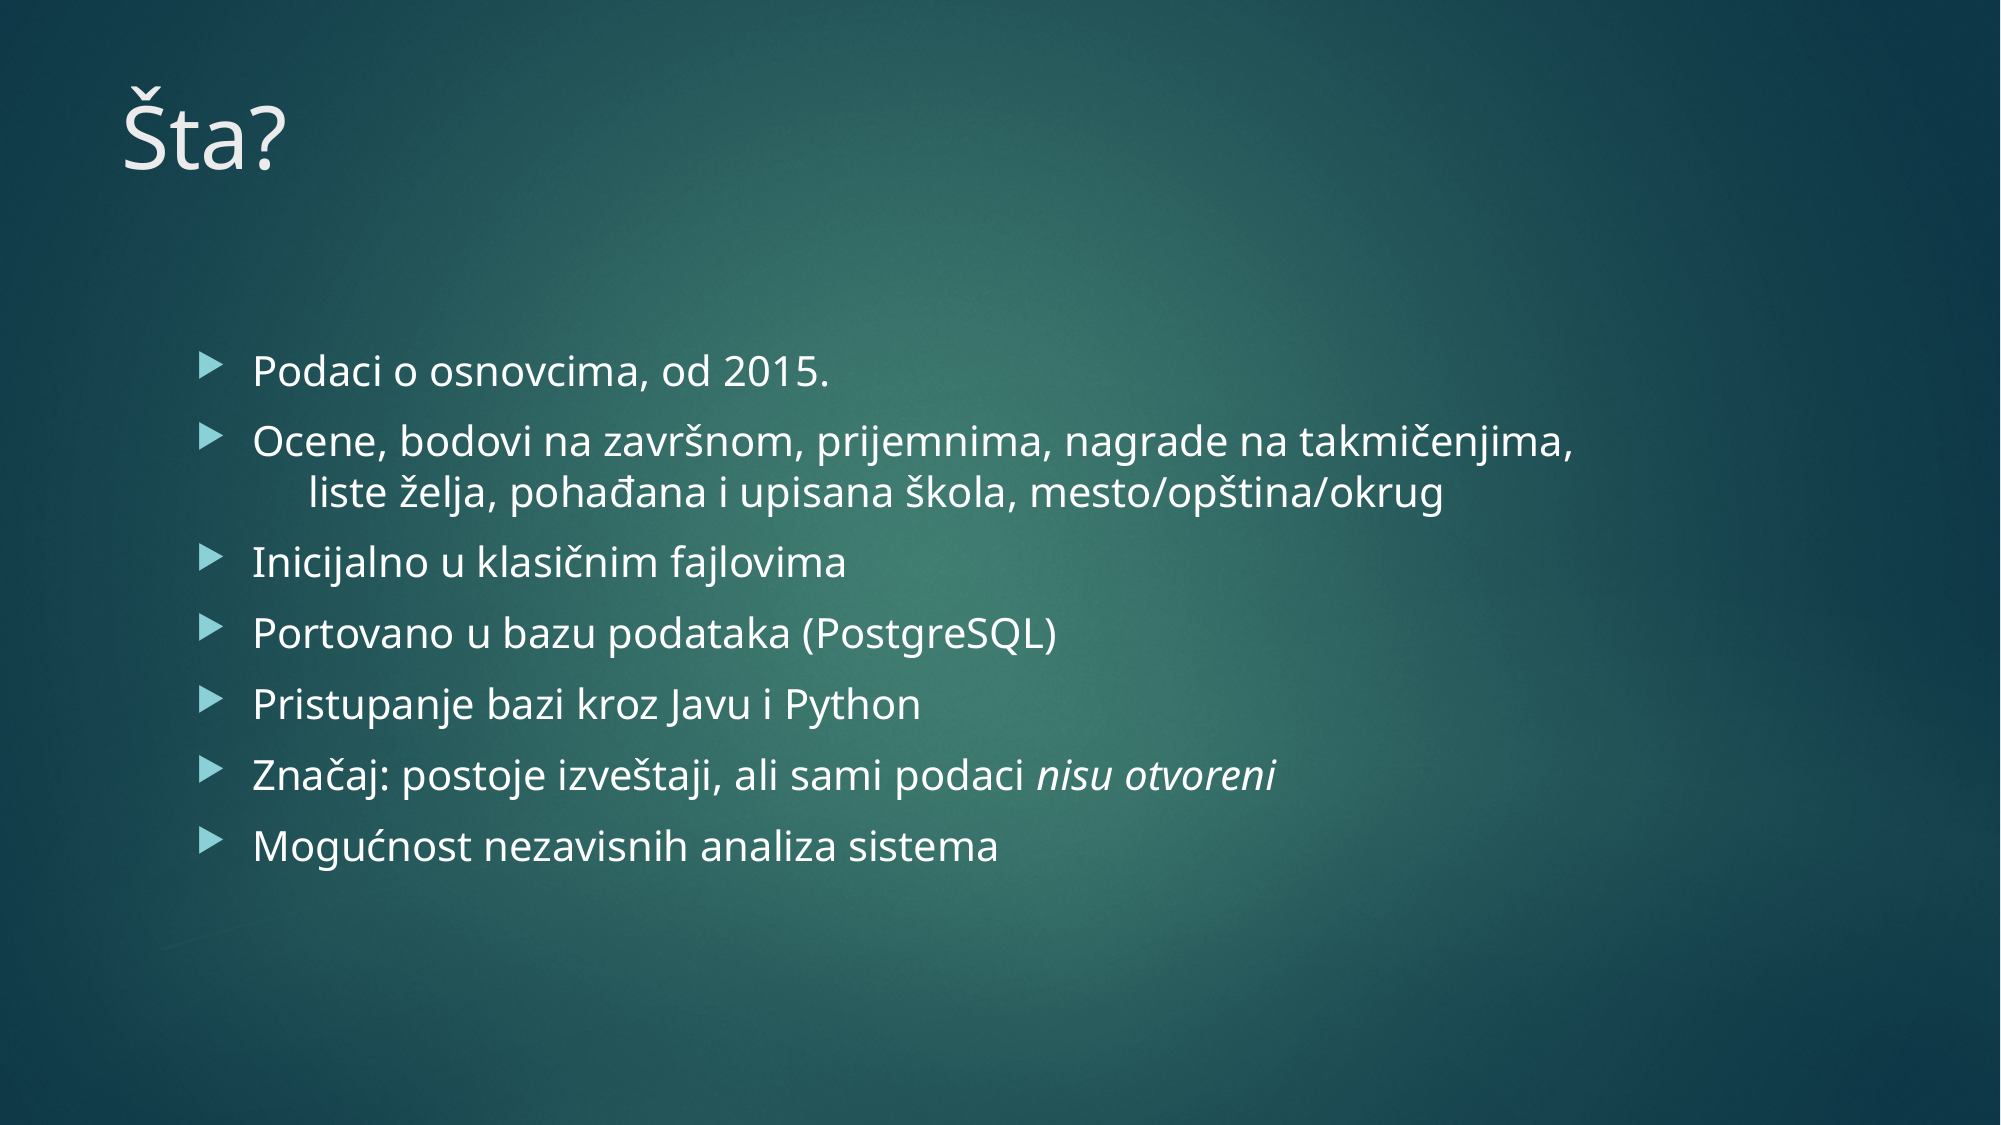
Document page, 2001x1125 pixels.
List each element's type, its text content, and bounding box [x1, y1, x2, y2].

title Šta? [106, 74, 1649, 305]
list Podaci o osnovcima, od 2015. Ocene, bodovi na završnom, prijemnima, nagrade na takmičenjima, liste želja, pohađana i upisana škola, mesto/opština/okrug Inicijalno u klasičnim fajlovima Portovano u bazu podataka (PostgreSQL) Pristupanje bazi kroz Javu i Python Značaj: postoje izveštaji, ali sami podaci nisu otvoreni Mogućnost nezavisnih analiza sistema [181, 336, 1649, 1026]
